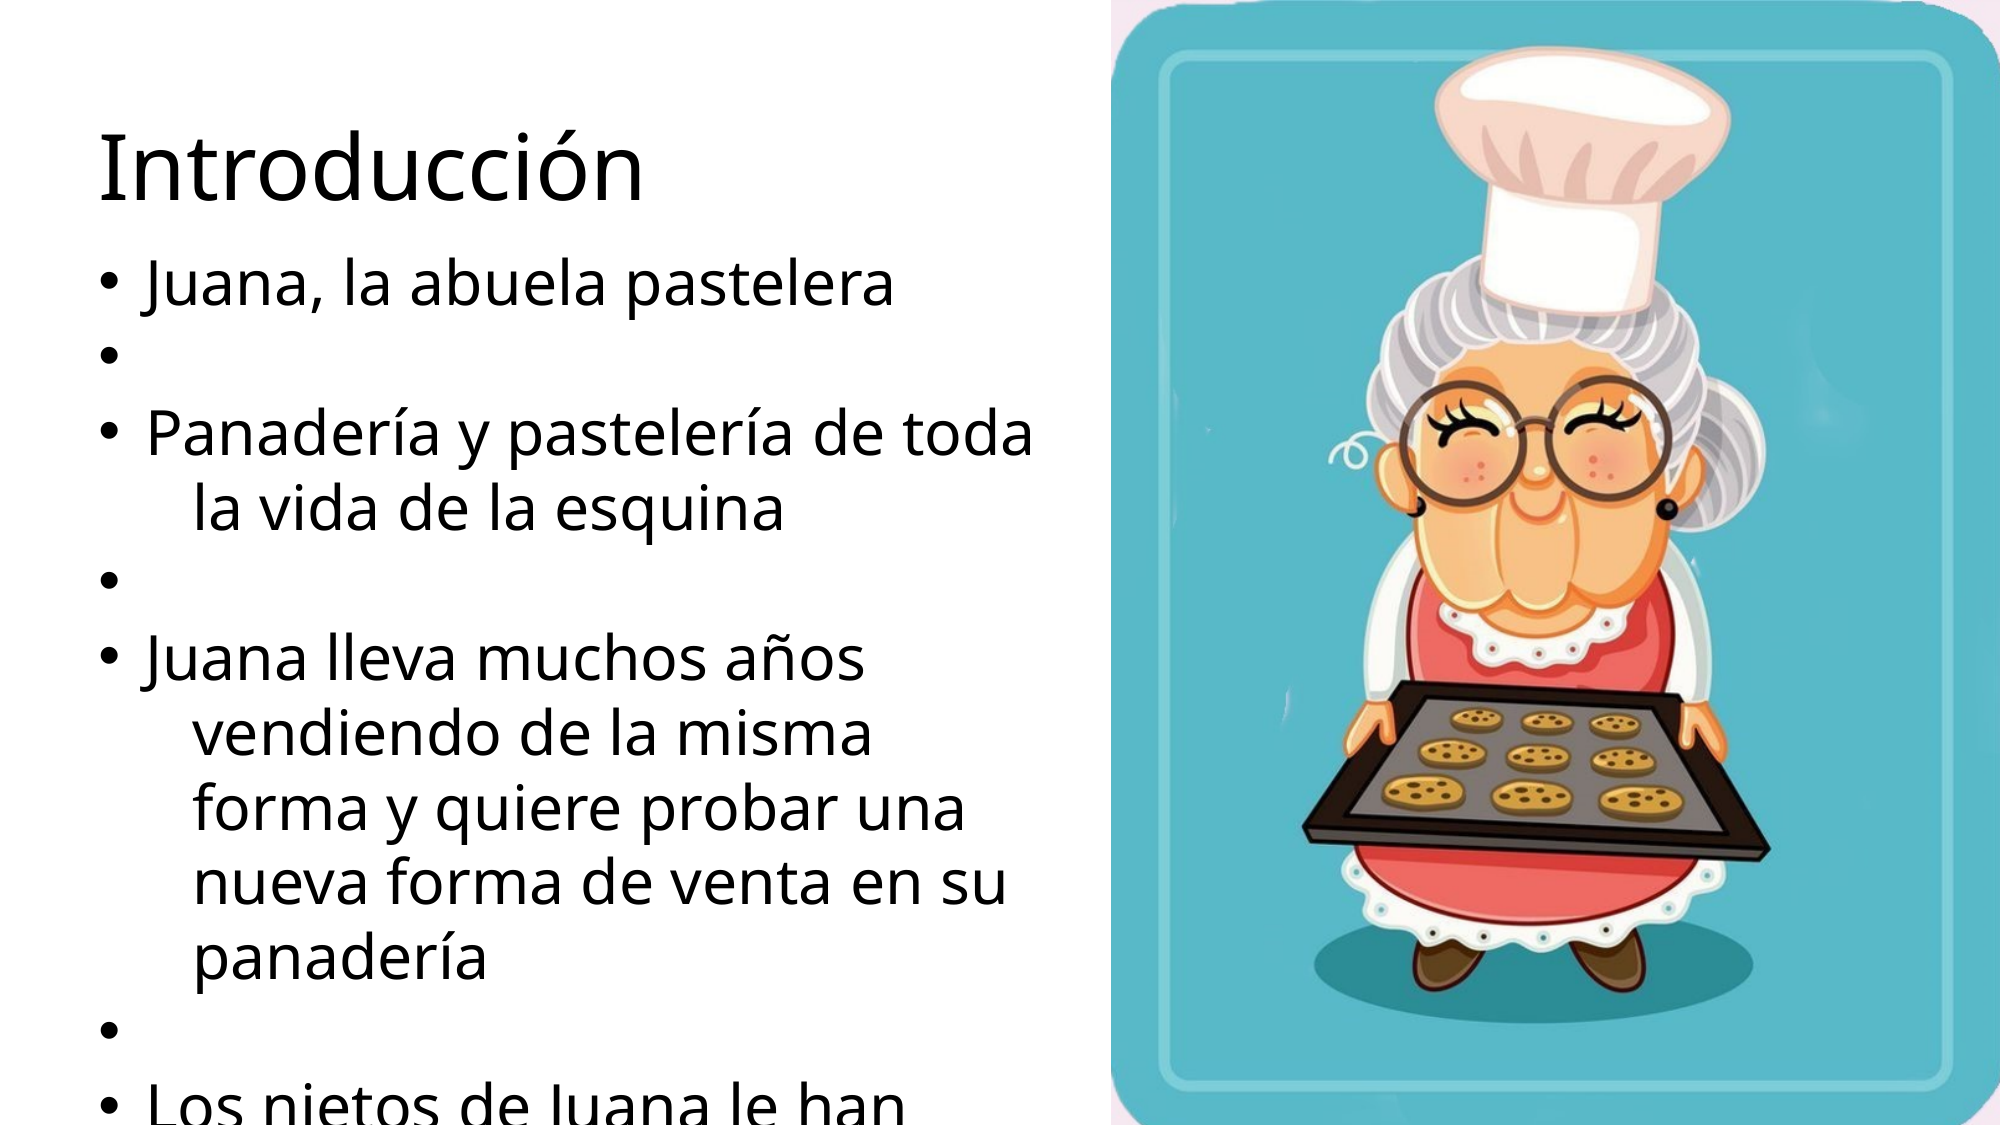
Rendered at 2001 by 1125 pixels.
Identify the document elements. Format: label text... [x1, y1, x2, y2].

text_box Juana, la abuela pastelera Panadería y pastelería de toda la vida de la esquina Juana lleva muchos años vendiendo de la misma forma y quiere probar una nueva forma de venta en su panadería Los nietos de Juana le han recomendado que se abra una página web para encargos así que nos ha pedido que se la hagamos, ya que ella no sabe. [83, 235, 1079, 1125]
picture [1111, 0, 2000, 1125]
title Introducción [83, 59, 1061, 235]
